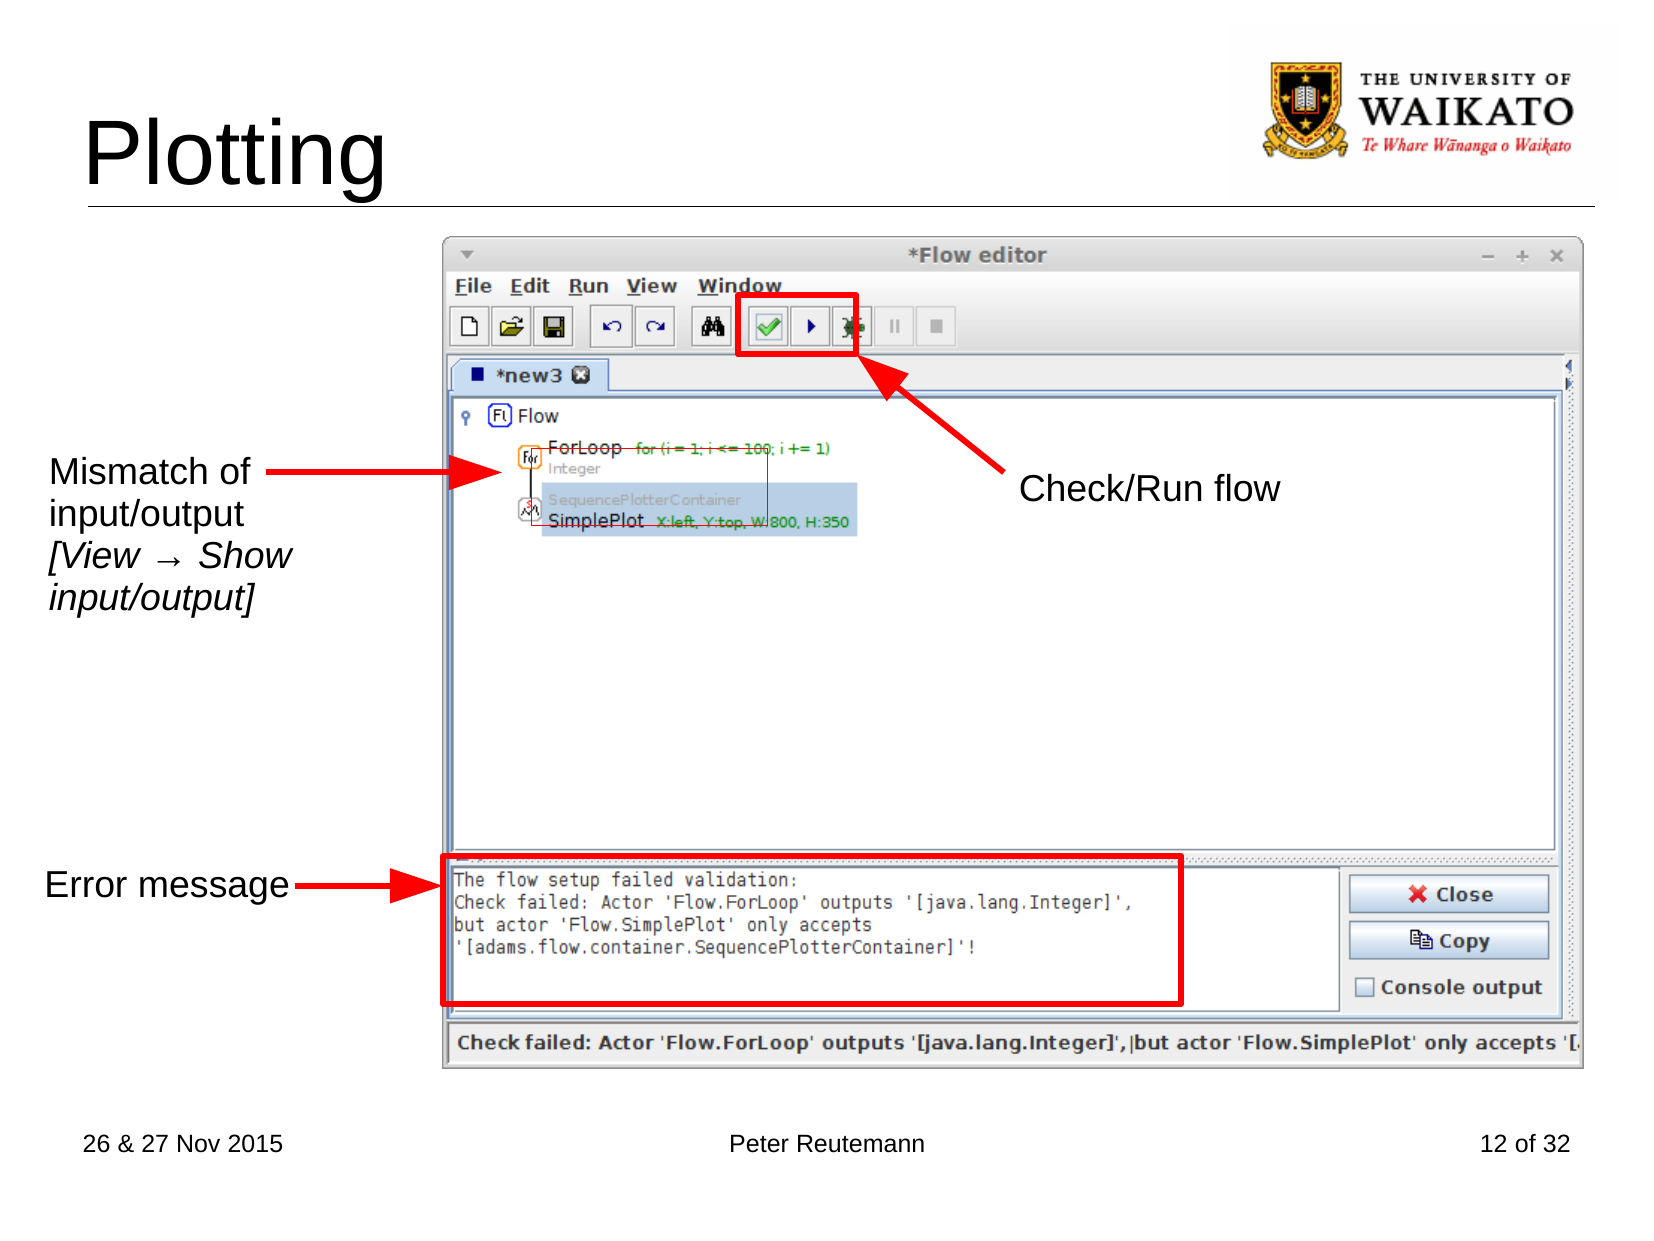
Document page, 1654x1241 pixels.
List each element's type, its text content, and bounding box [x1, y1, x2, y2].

picture [1228, 24, 1619, 201]
text_box Mismatch of input/output [View → Show input/output] [34, 442, 307, 626]
title Plotting [82, 49, 1571, 257]
picture [442, 236, 1584, 1069]
text_box Check/Run flow [1003, 460, 1296, 518]
text_box Error message [29, 856, 305, 941]
picture [446, 859, 1178, 1001]
